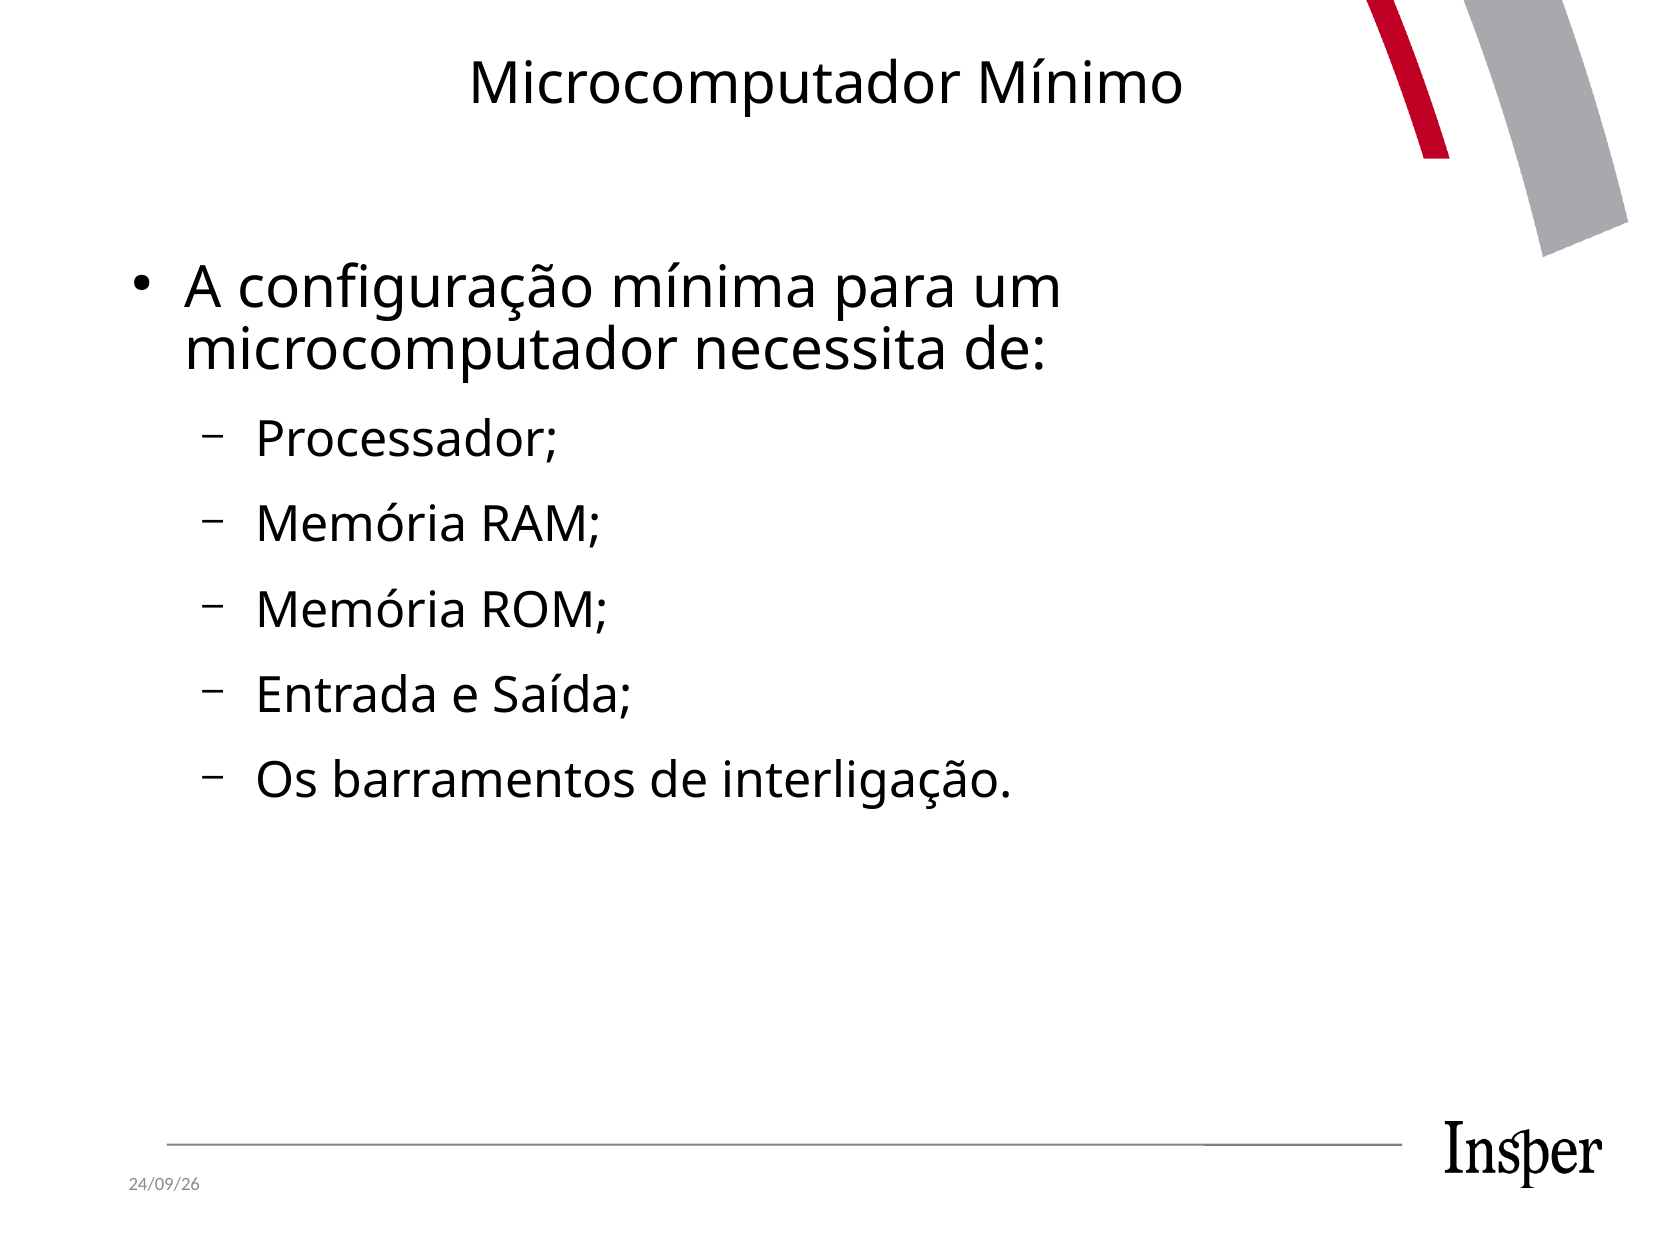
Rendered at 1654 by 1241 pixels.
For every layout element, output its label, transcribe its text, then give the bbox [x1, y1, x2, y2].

list Microcomputador Mínimo A configuração mínima para um microcomputador necessita de: Processador; Memória RAM; Memória ROM; Entrada e Saída; Os barramentos de interligação. [113, 53, 1540, 1134]
